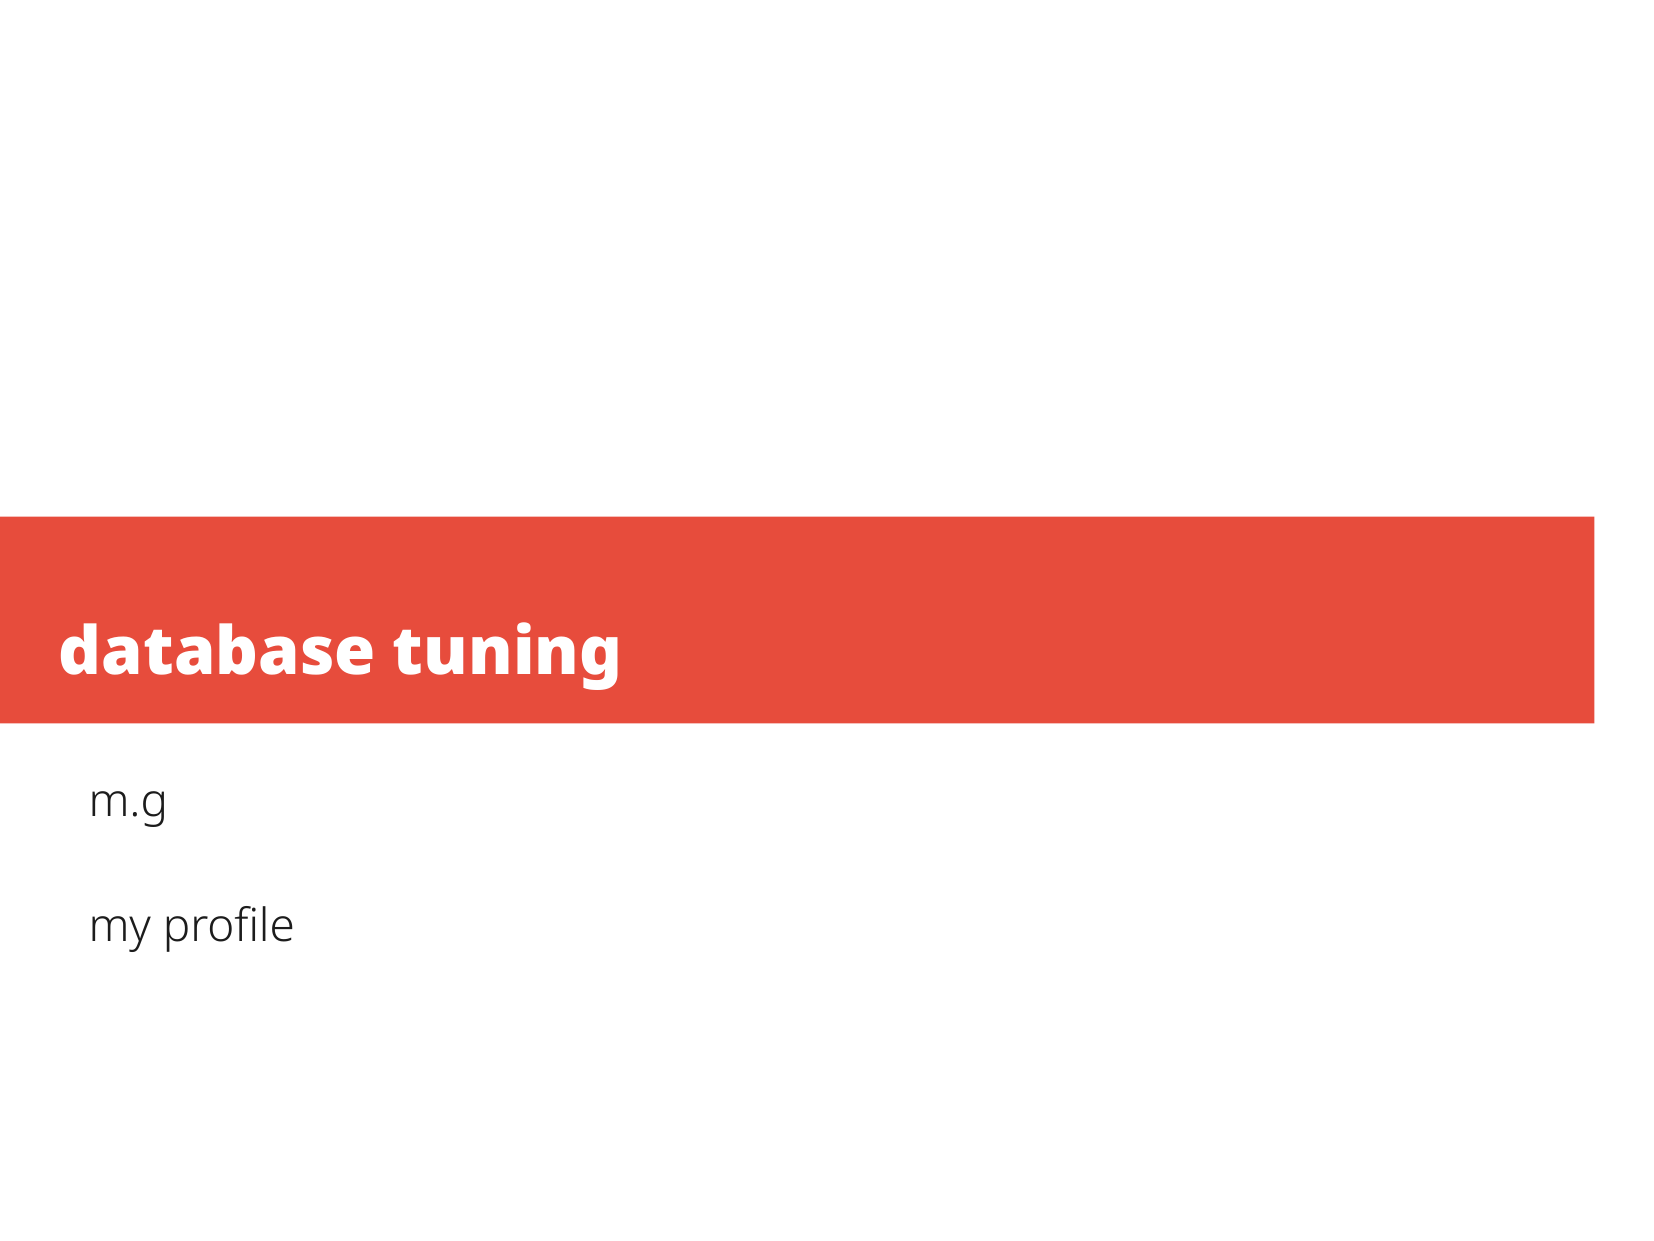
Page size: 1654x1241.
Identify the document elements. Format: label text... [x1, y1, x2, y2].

subtitle m.g my profile [88, 767, 1595, 1182]
title database tuning [59, 546, 1595, 694]
